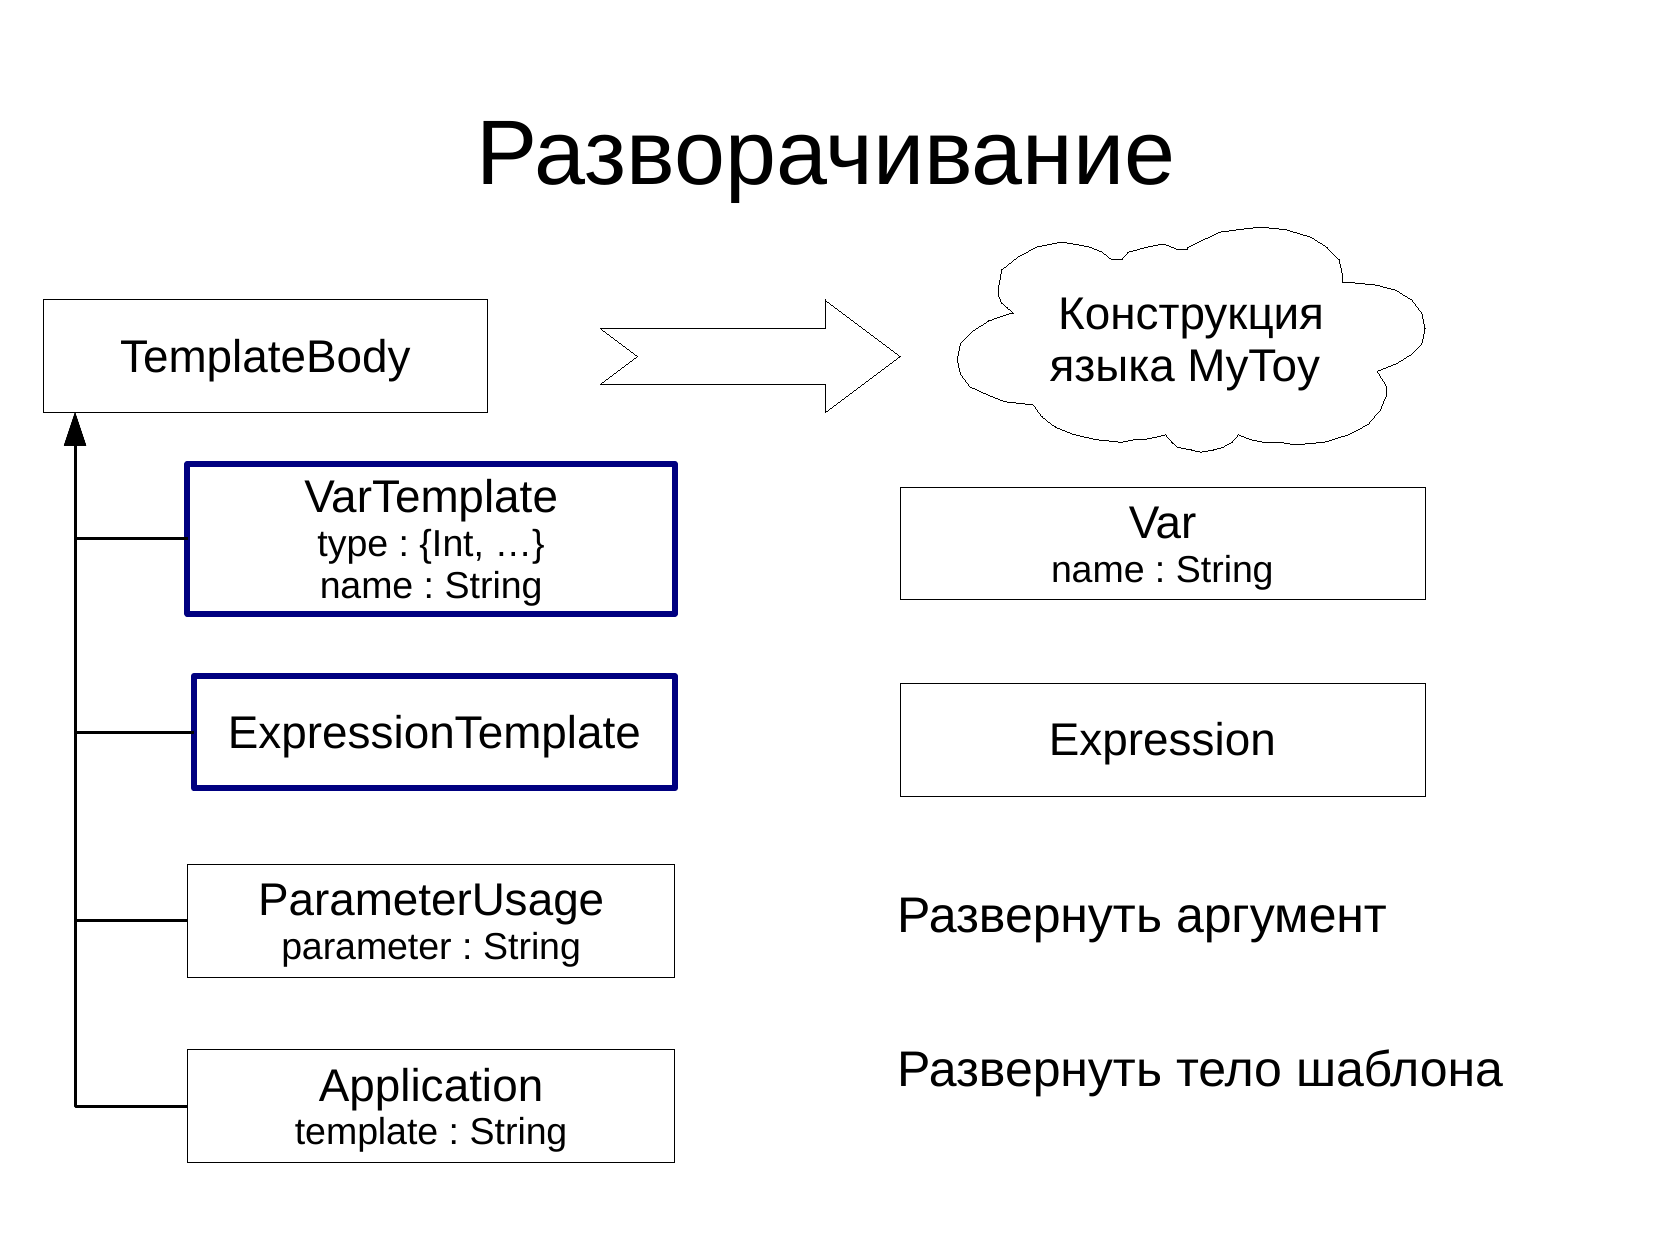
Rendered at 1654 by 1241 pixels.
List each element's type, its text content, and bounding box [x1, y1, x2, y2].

text_box Expression [900, 683, 1426, 797]
text_box Application template : String [187, 1049, 675, 1163]
text_box Var name : String [900, 487, 1426, 600]
text_box Развернуть тело шаблона [882, 1034, 1595, 1105]
text_box ExpressionTemplate [193, 675, 675, 789]
text_box Развернуть аргумент [882, 880, 1558, 951]
text_box [600, 299, 901, 413]
title Разворачивание [82, 56, 1571, 250]
text_box TemplateBody [43, 299, 488, 413]
text_box ParameterUsage parameter : String [187, 864, 675, 978]
text_box VarTemplate type : {Int, …} name : String [187, 463, 675, 614]
text_box Конструкция языка MyToy [957, 227, 1426, 453]
